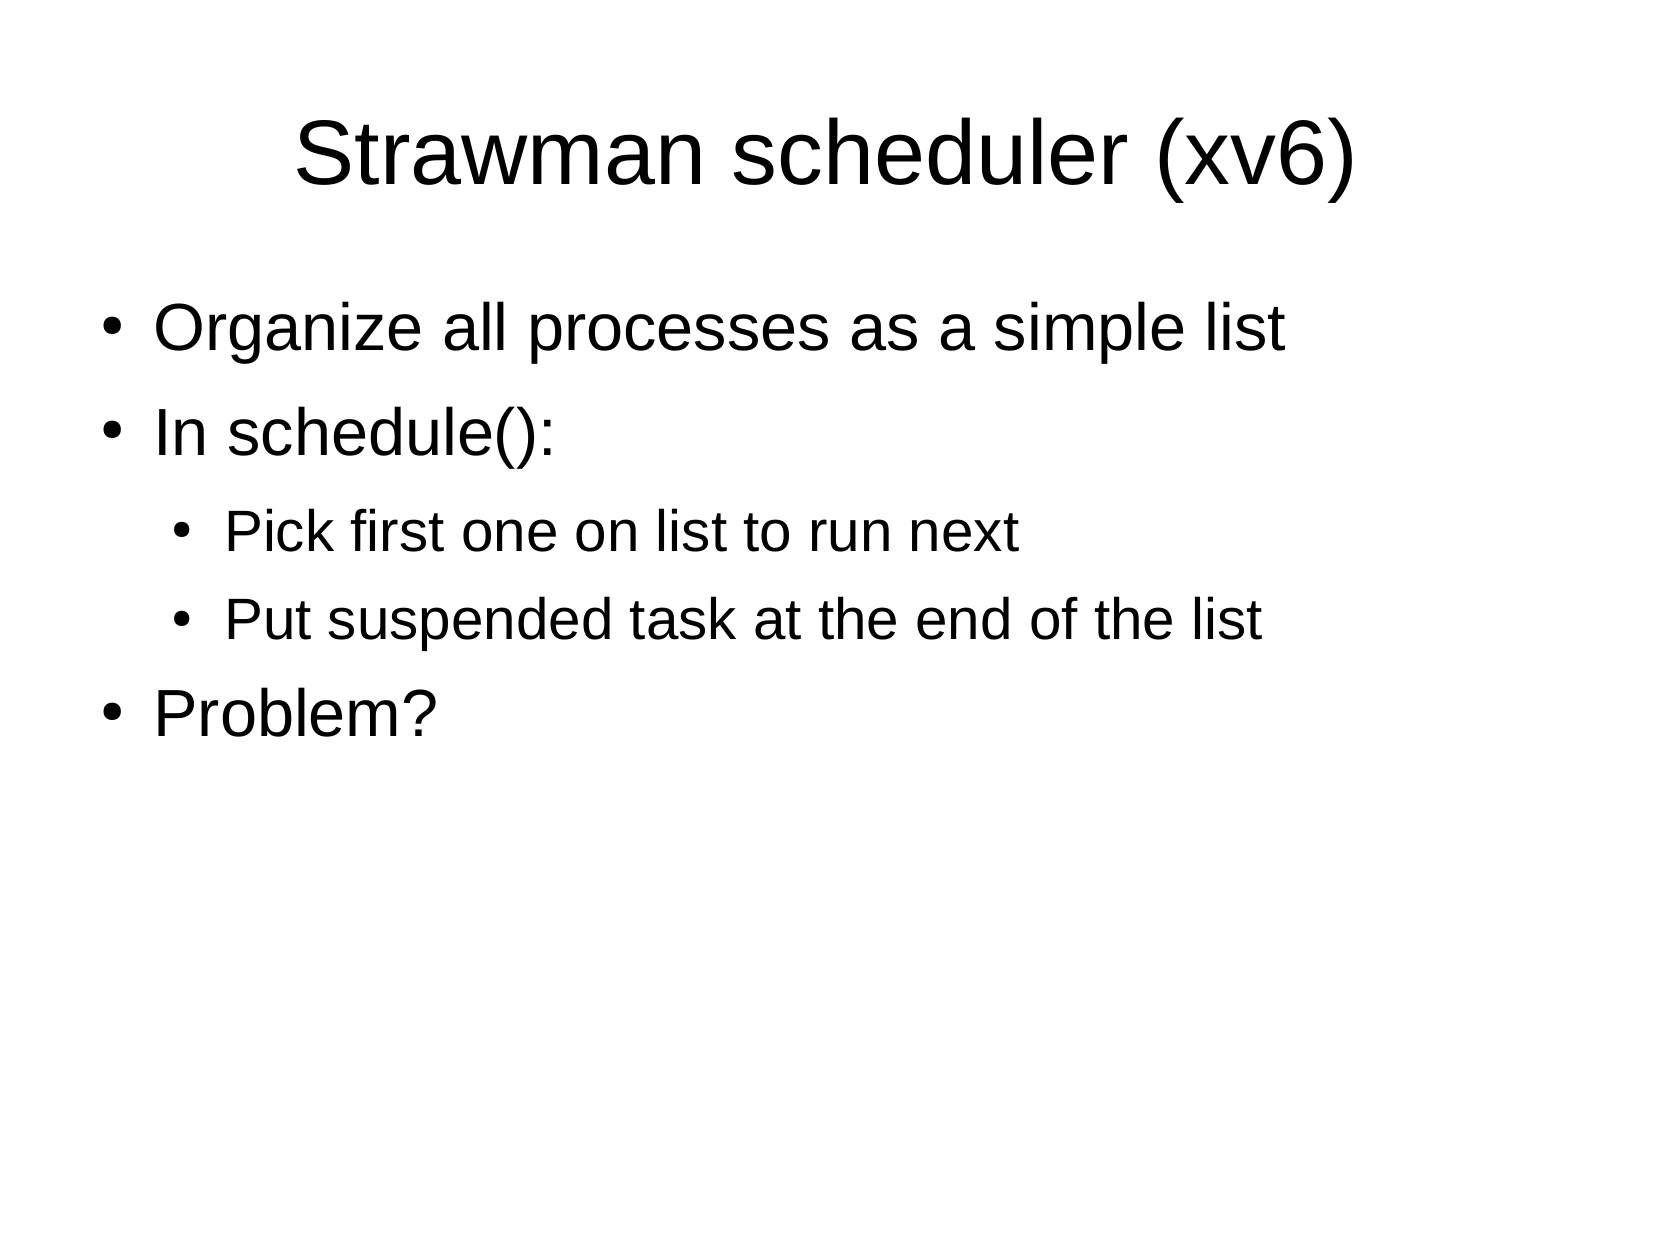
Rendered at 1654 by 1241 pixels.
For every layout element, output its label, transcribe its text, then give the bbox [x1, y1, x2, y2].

list Organize all processes as a simple list In schedule(): Pick first one on list to run next Put suspended task at the end of the list Problem? [82, 290, 1571, 1010]
title Strawman scheduler (xv6) [82, 49, 1571, 257]
